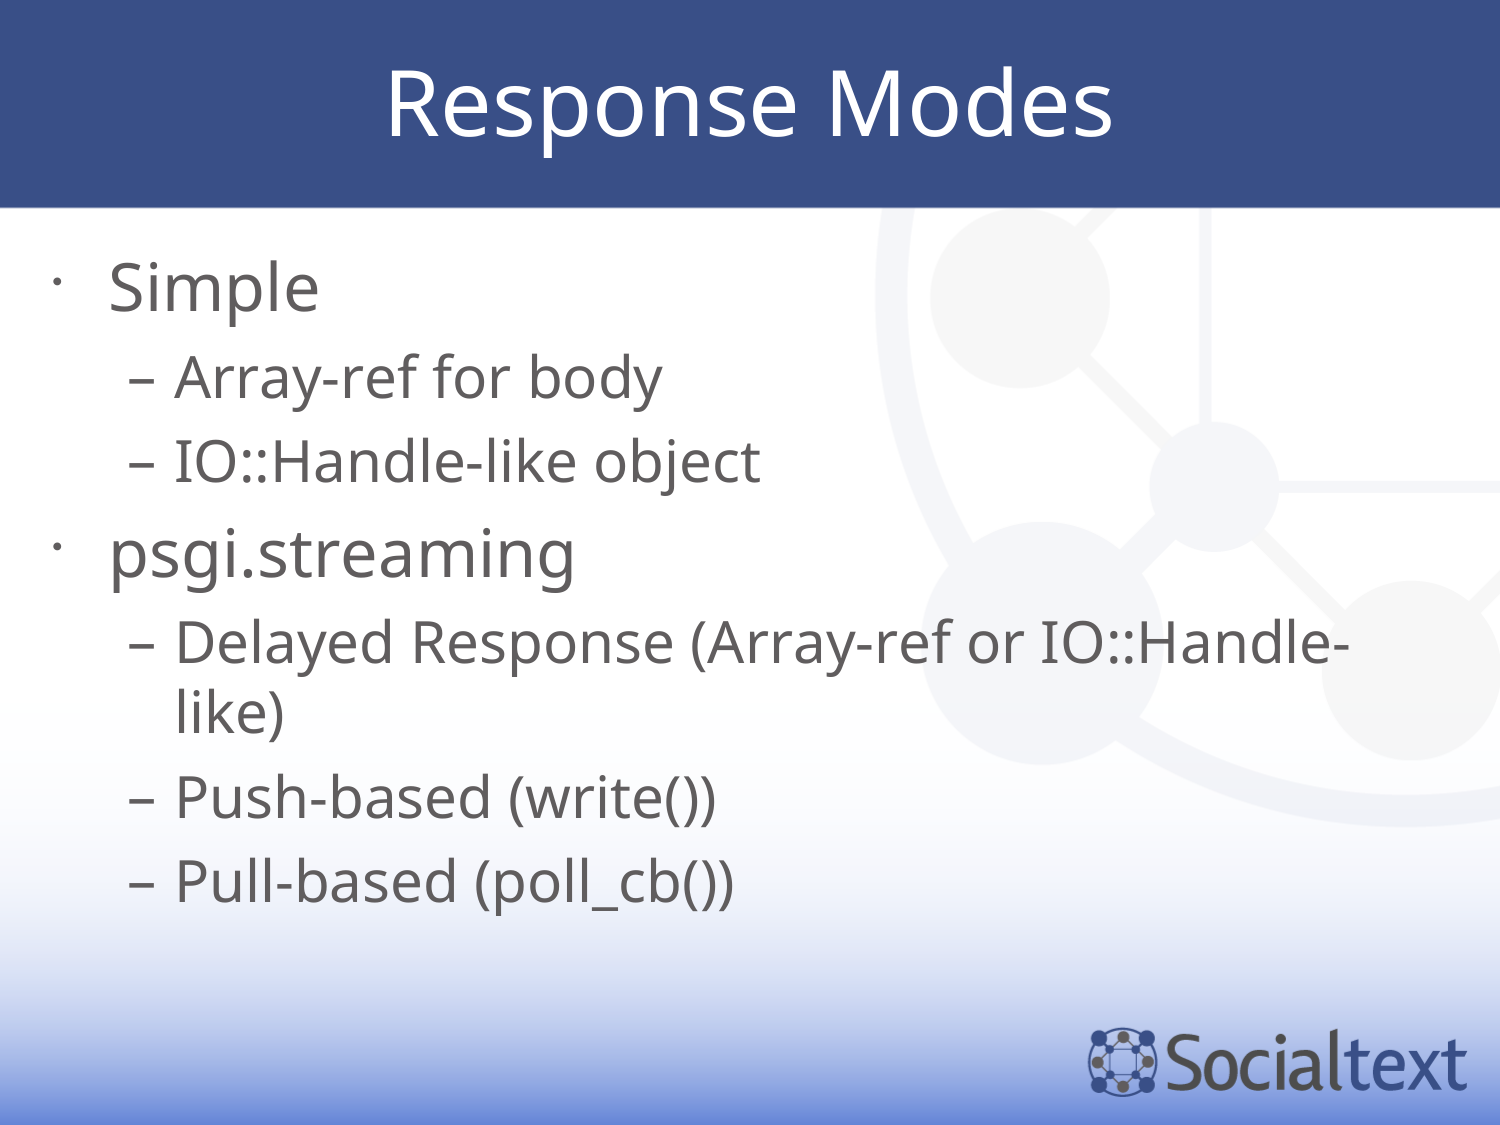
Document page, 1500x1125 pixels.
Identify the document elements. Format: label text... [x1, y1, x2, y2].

picture [0, 0, 1500, 1125]
title Response Modes [12, 0, 1488, 214]
list Simple Array-ref for body IO::Handle-like object psgi.streaming Delayed Response (Array-ref or IO::Handle-like) Push-based (write()) Pull-based (poll_cb()) [37, 237, 1463, 989]
